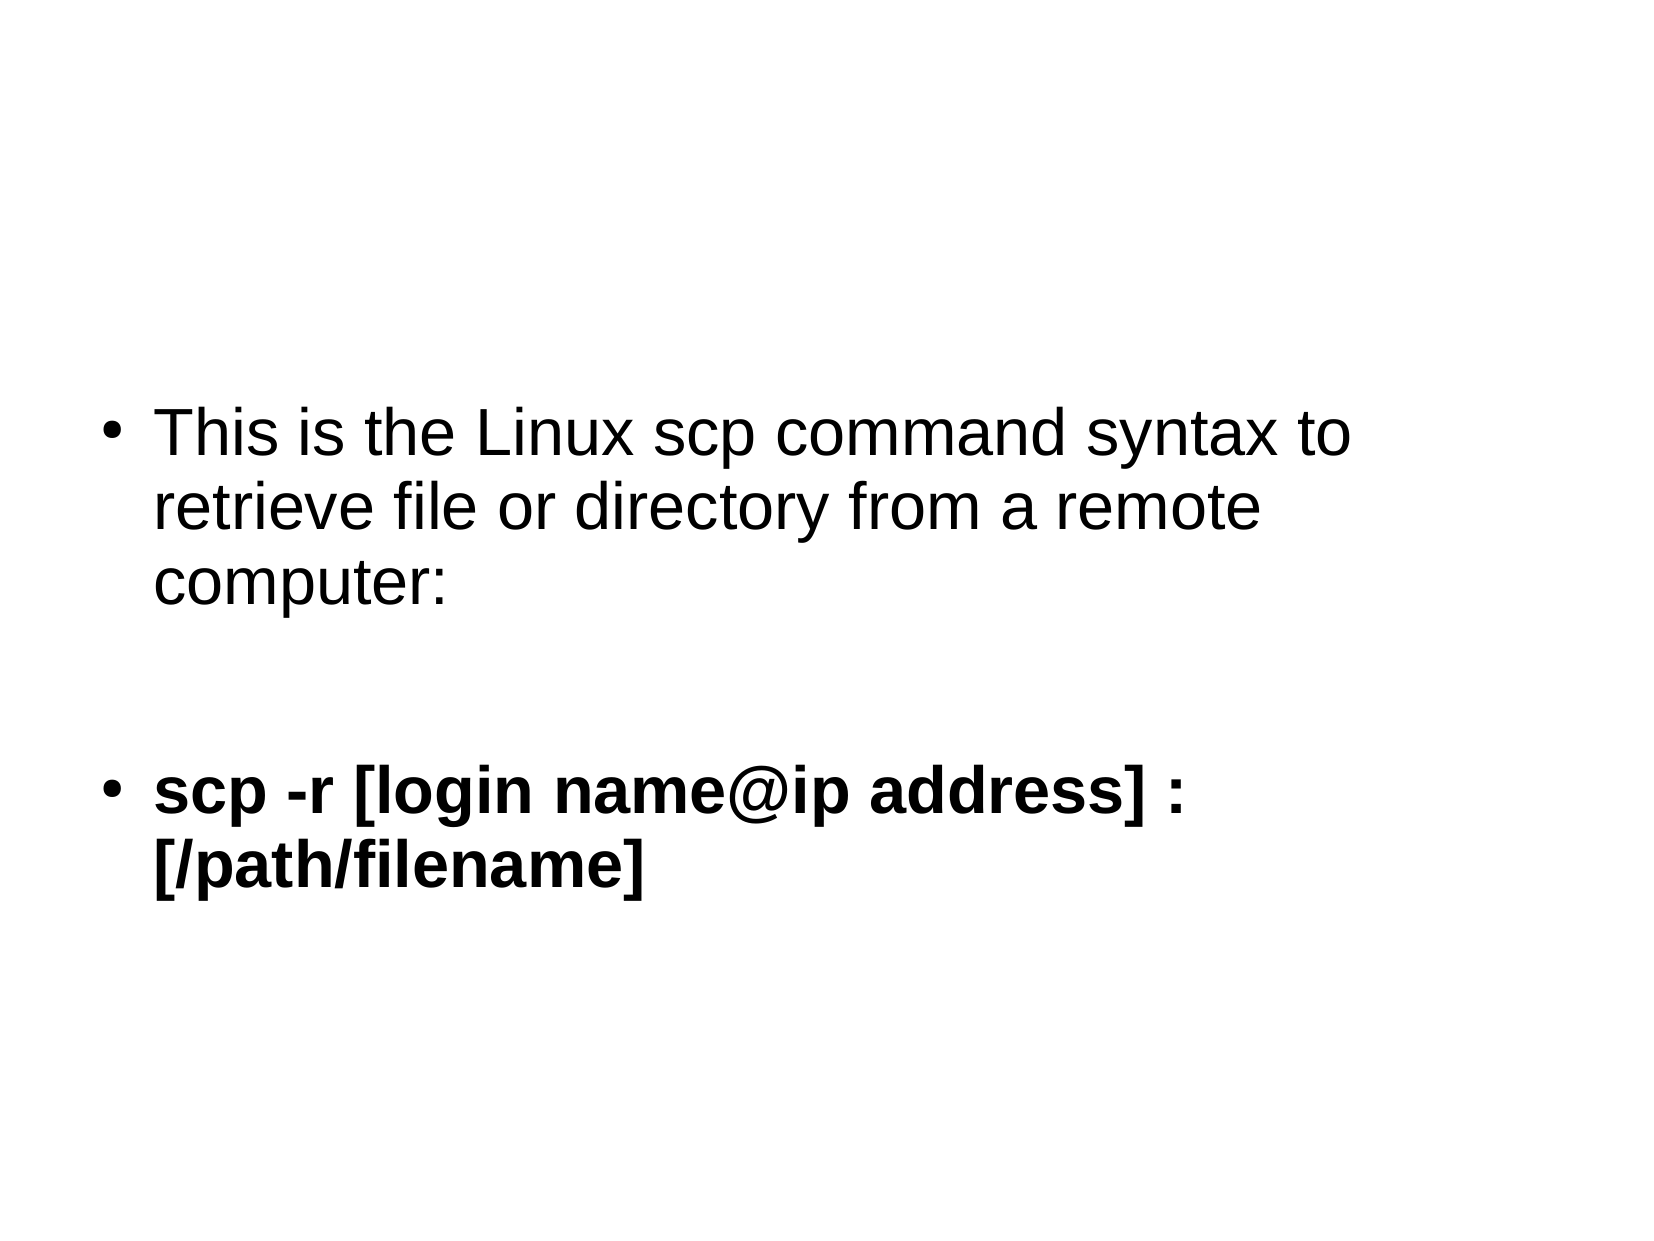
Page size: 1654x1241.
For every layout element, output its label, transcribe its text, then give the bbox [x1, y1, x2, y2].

list This is the Linux scp command syntax to retrieve file or directory from a remote computer: scp -r [login name@ip address] : [/path/filename] [82, 290, 1571, 1010]
